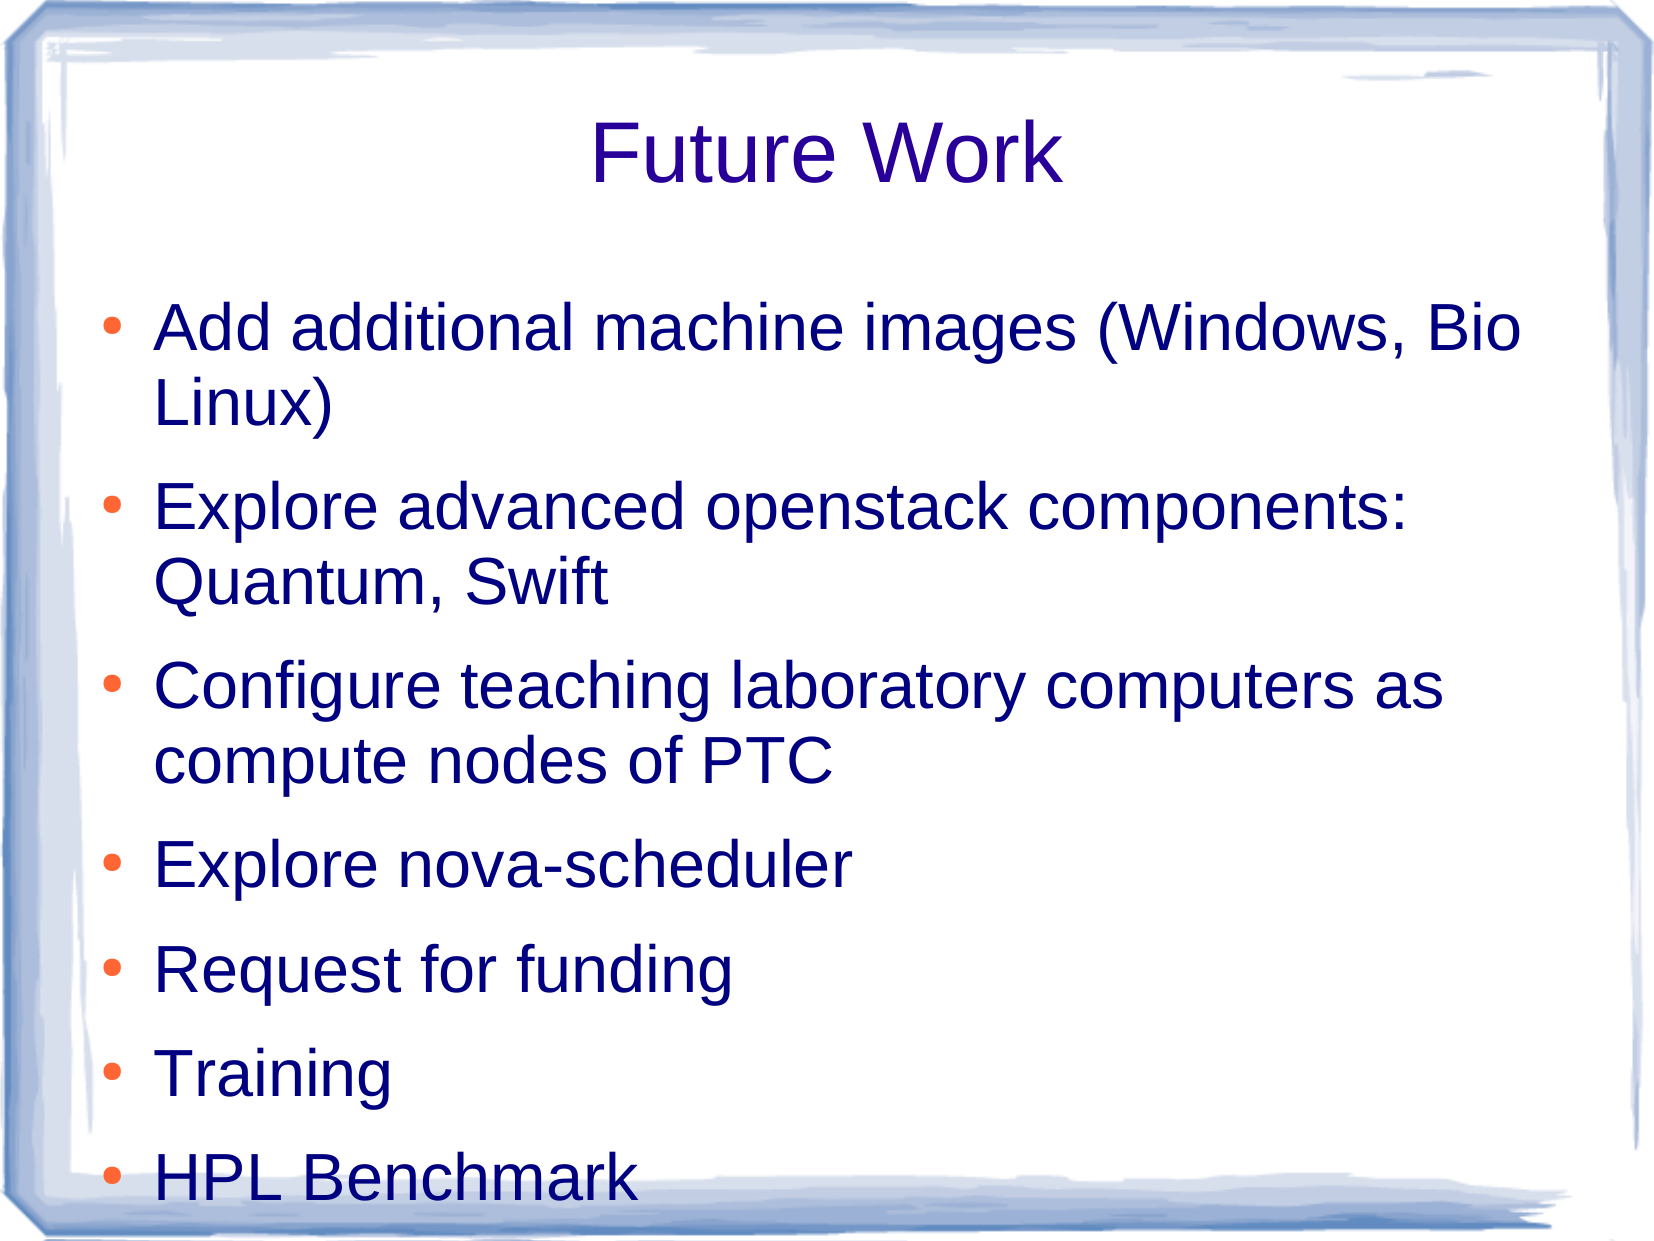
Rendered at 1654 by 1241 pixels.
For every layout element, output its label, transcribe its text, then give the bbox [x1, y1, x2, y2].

title Future Work [82, 49, 1571, 257]
list Add additional machine images (Windows, Bio Linux) Explore advanced openstack components: Quantum, Swift Configure teaching laboratory computers as compute nodes of PTC Explore nova-scheduler Request for funding Training HPL Benchmark [82, 290, 1538, 1010]
picture [0, 0, 1654, 1241]
